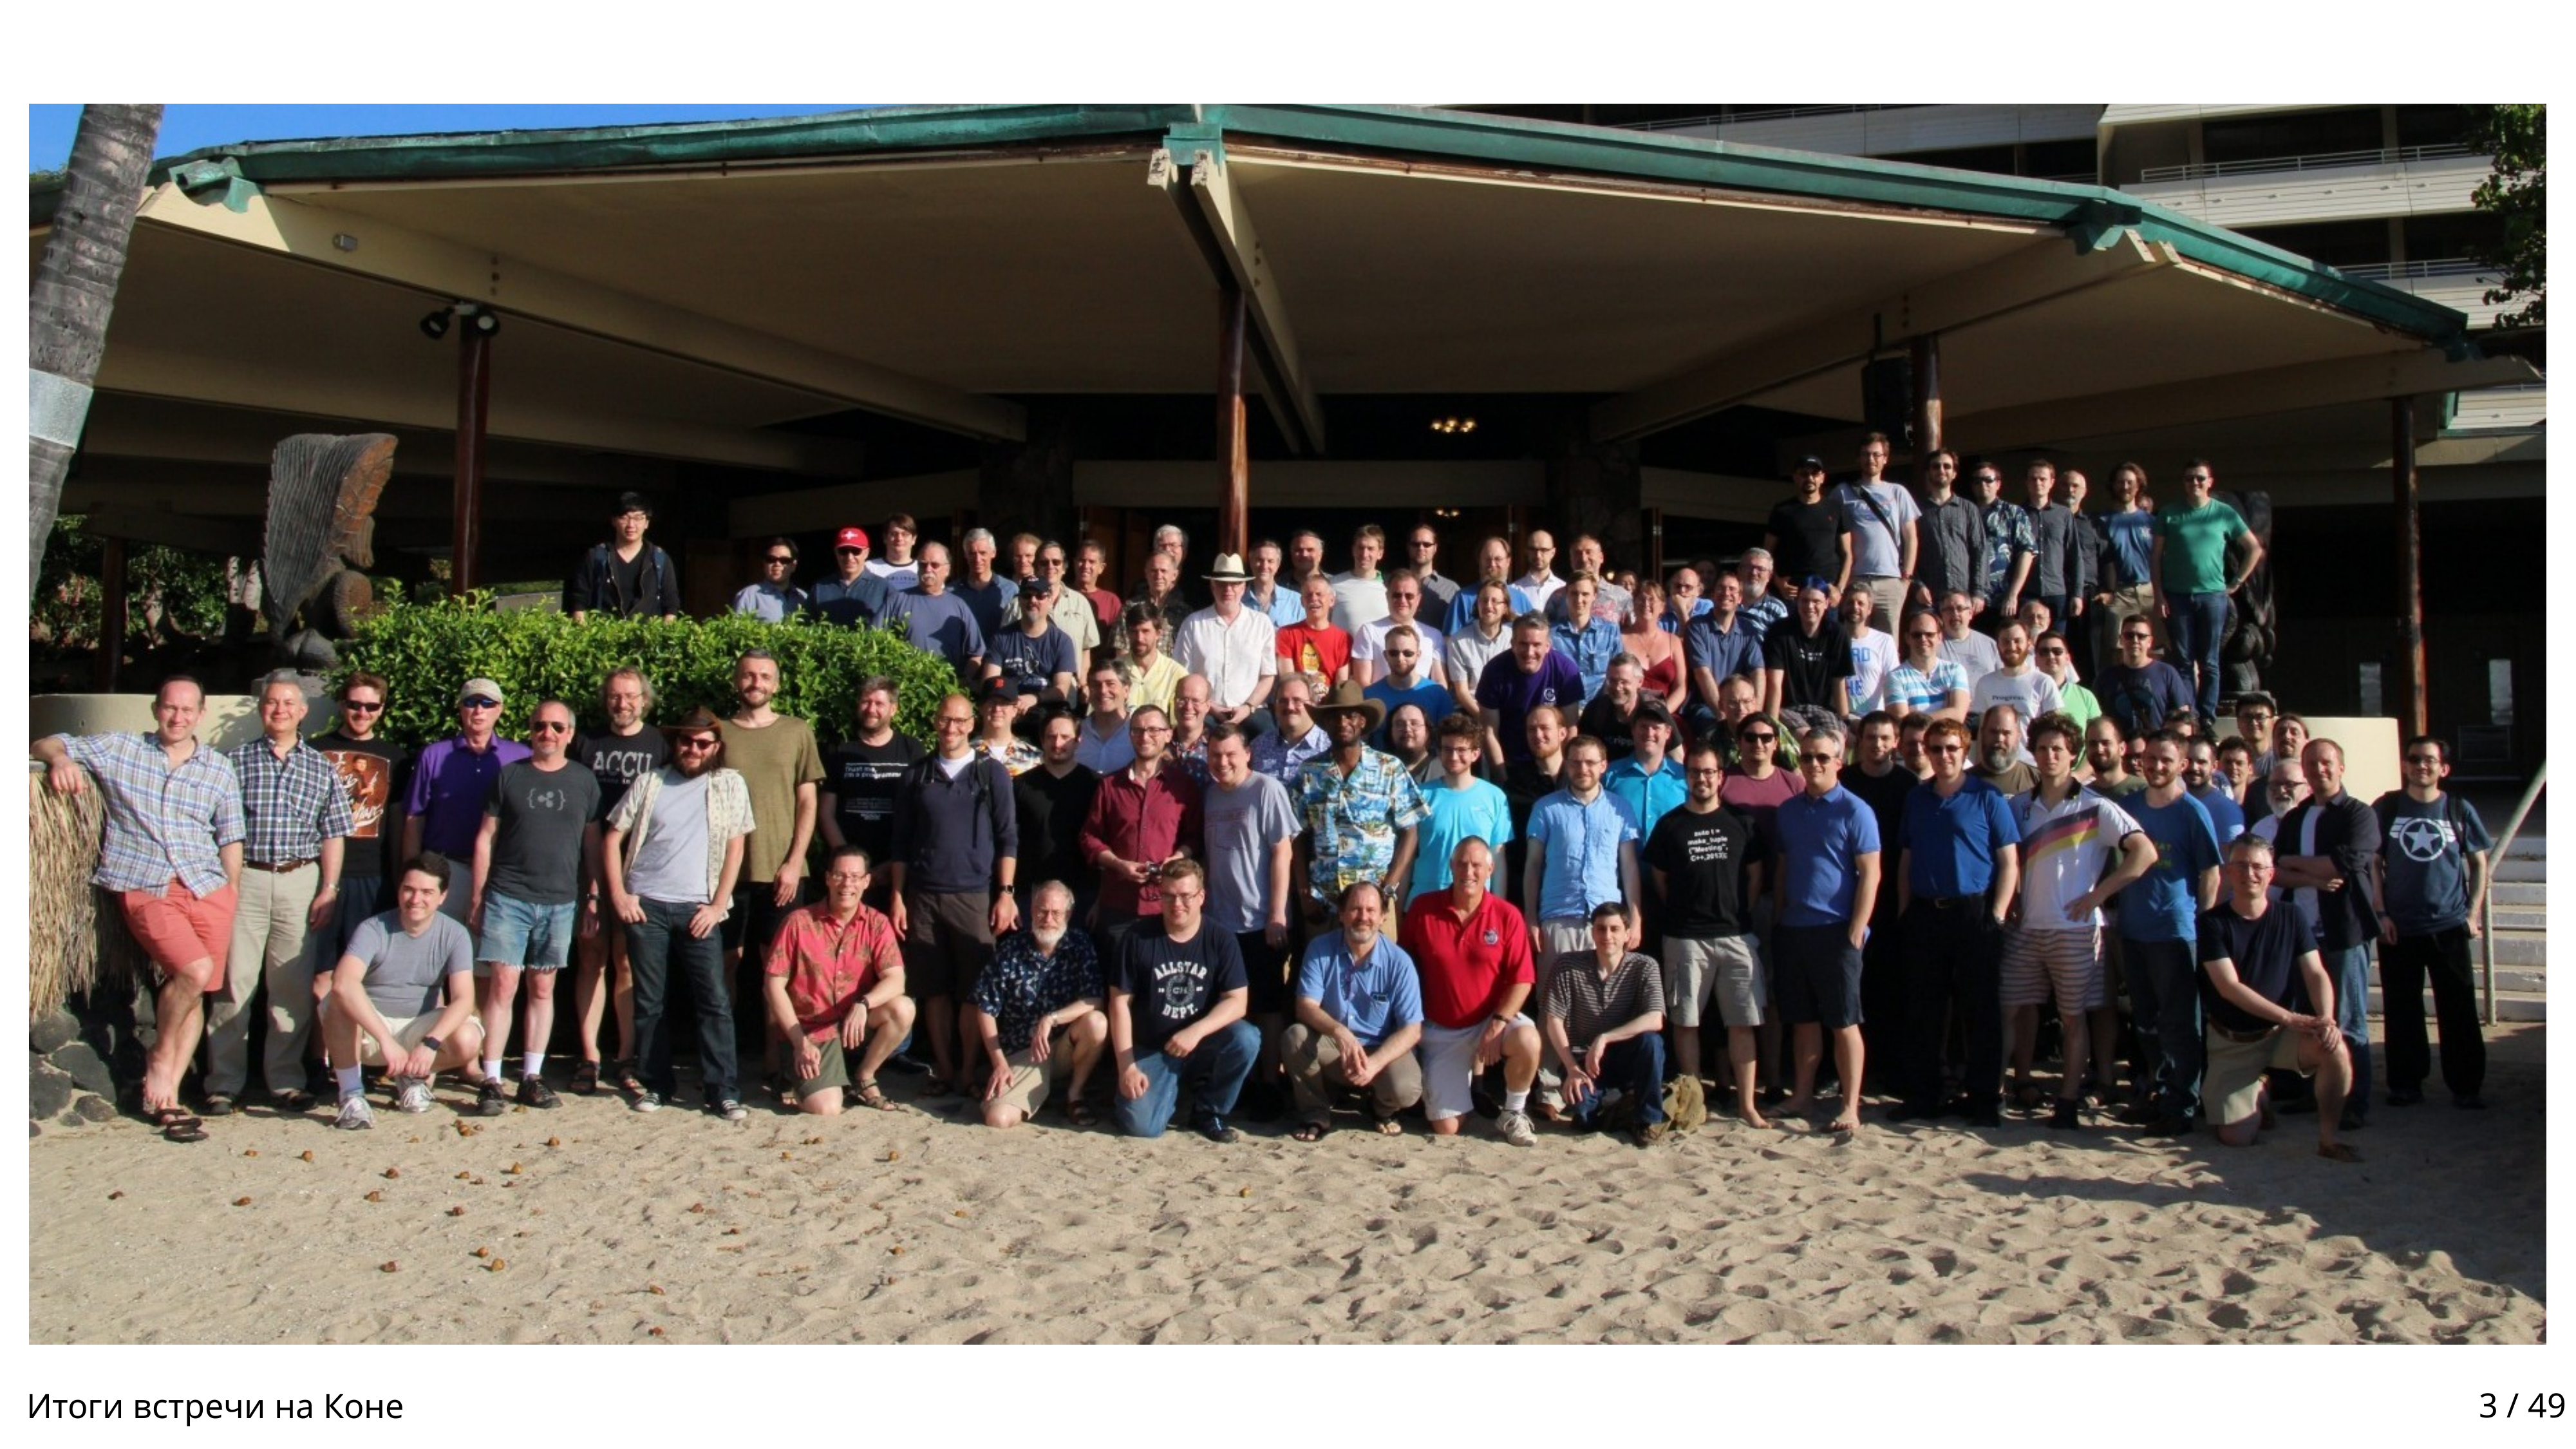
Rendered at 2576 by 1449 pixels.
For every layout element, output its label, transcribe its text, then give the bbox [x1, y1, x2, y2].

picture [29, 104, 2546, 1345]
list Итоги встречи на Коне [17, 1376, 1114, 1431]
list <number> / 49 [1479, 1376, 2576, 1431]
